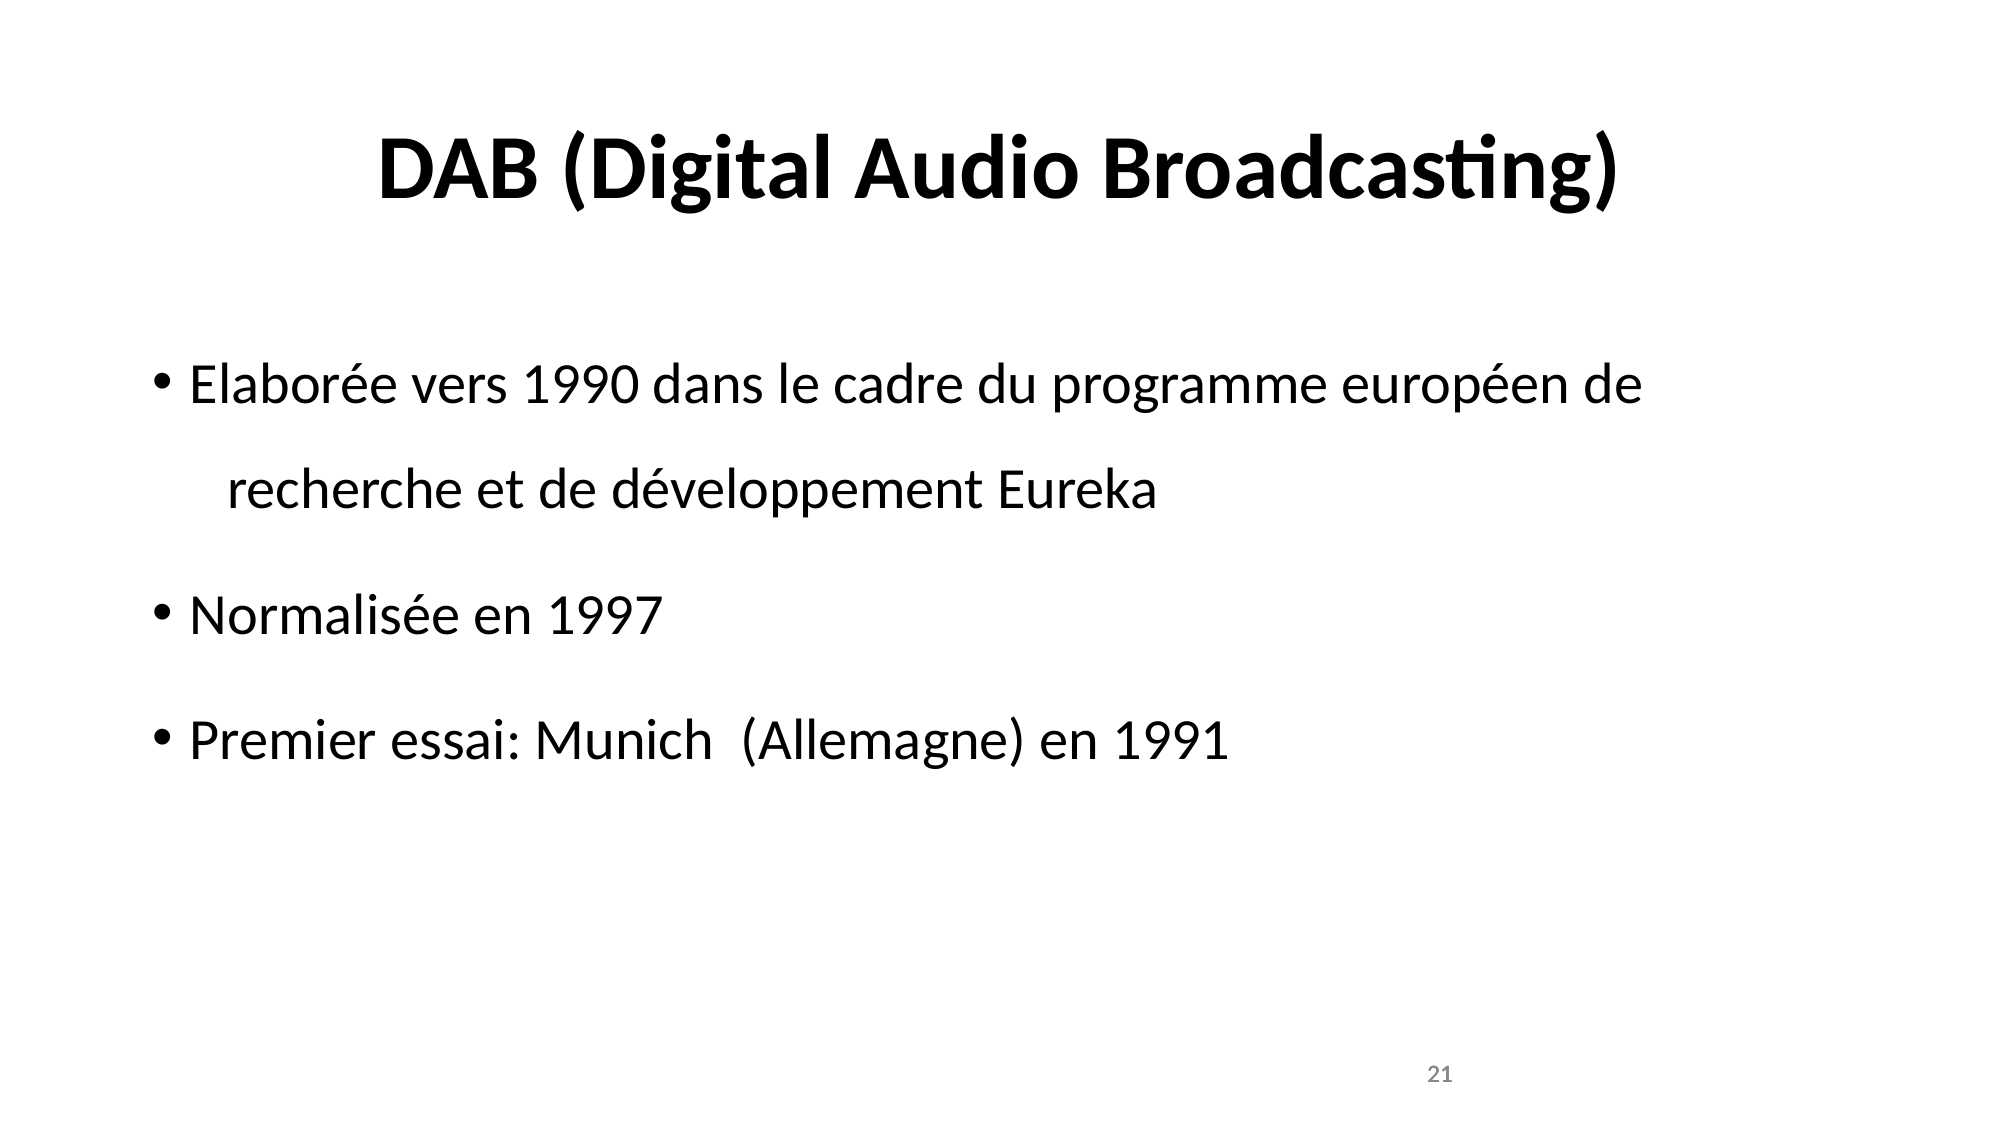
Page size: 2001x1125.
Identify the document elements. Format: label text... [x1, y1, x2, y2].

title DAB (Digital Audio Broadcasting) [137, 59, 1863, 278]
list Elaborée vers 1990 dans le cadre du programme européen de recherche et de développement Eureka Normalisée en 1997 Premier essai: Munich (Allemagne) en 1991 [137, 303, 1863, 1018]
text_box [1412, 1042, 1863, 1103]
